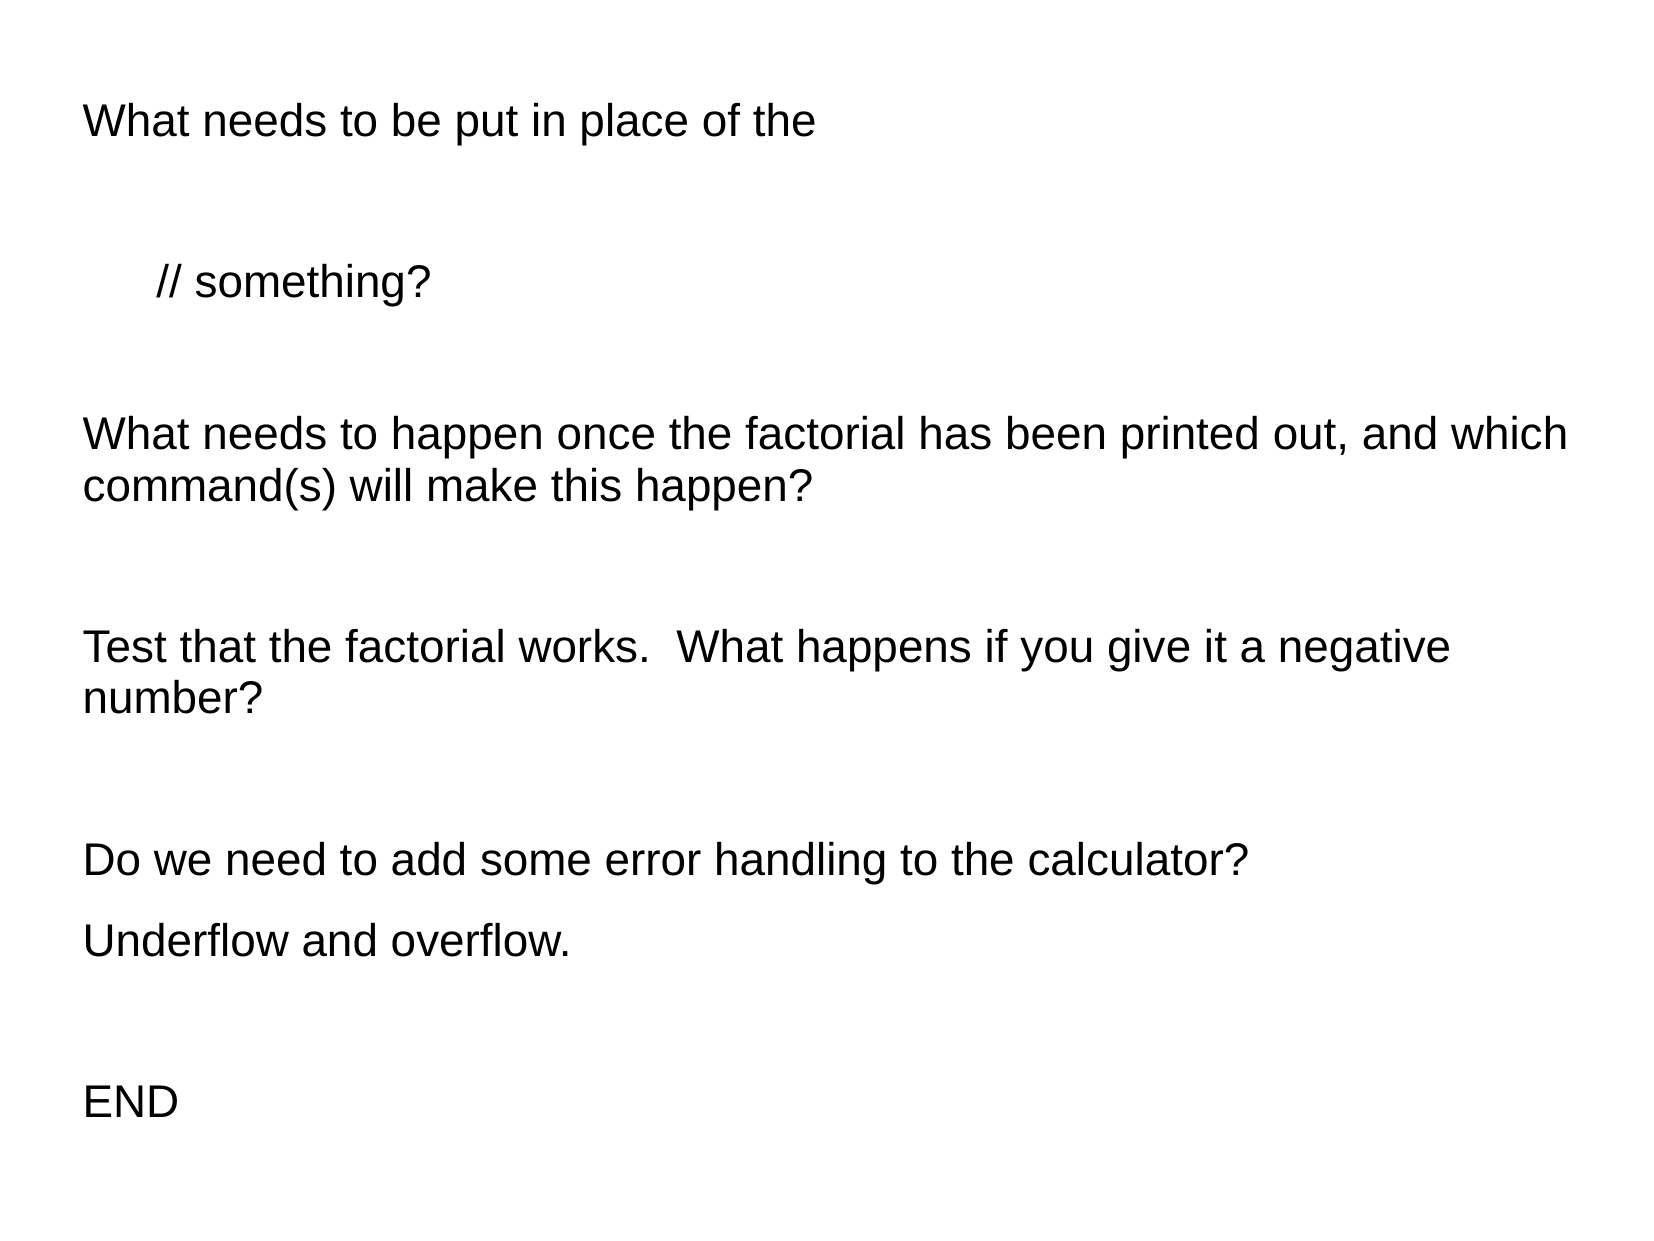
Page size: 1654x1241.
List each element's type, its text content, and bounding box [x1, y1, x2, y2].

list What needs to be put in place of the // something? What needs to happen once the factorial has been printed out, and which command(s) will make this happen? Test that the factorial works. What happens if you give it a negative number? Do we need to add some error handling to the calculator? Underflow and overflow. END [82, 94, 1571, 1170]
